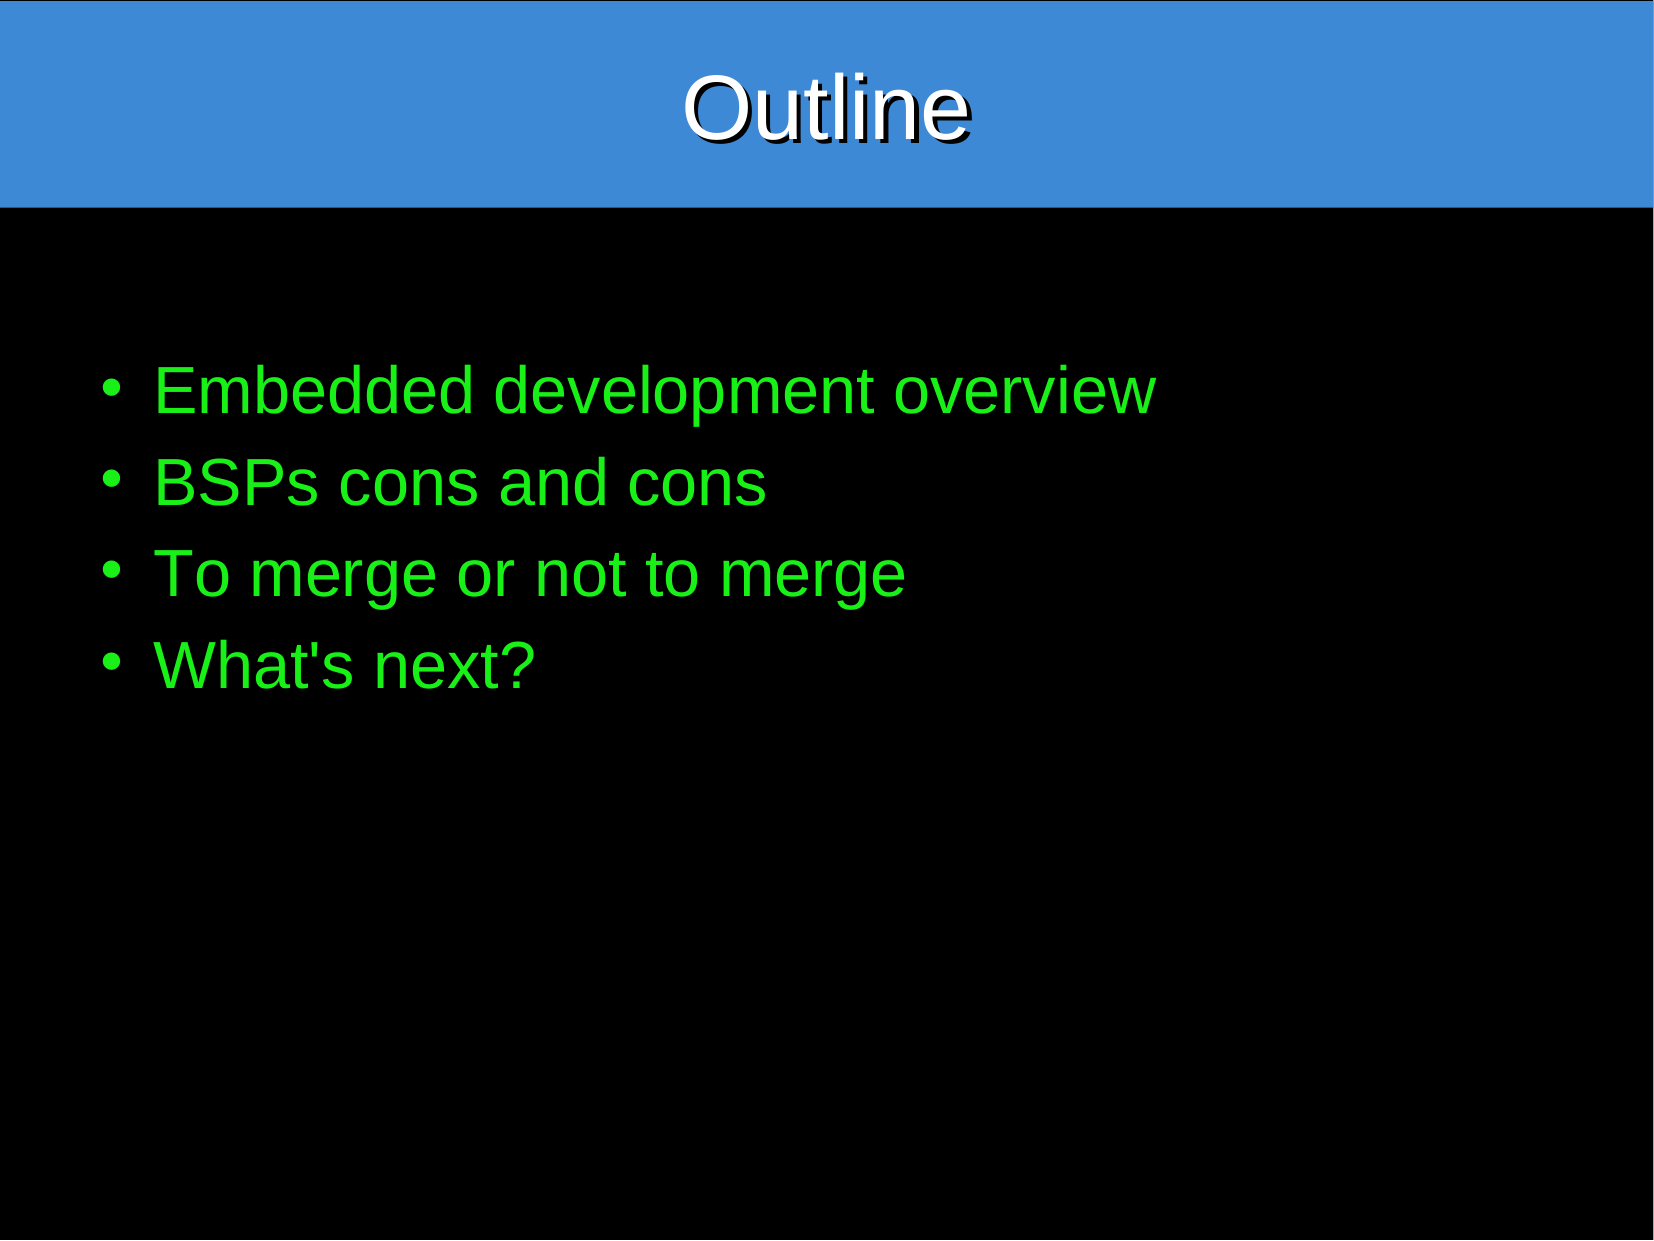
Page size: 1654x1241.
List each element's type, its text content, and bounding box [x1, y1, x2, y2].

title Outline [0, 1, 1654, 208]
list Embedded development overview BSPs cons and cons To merge or not to merge What's next? [82, 348, 1572, 1168]
